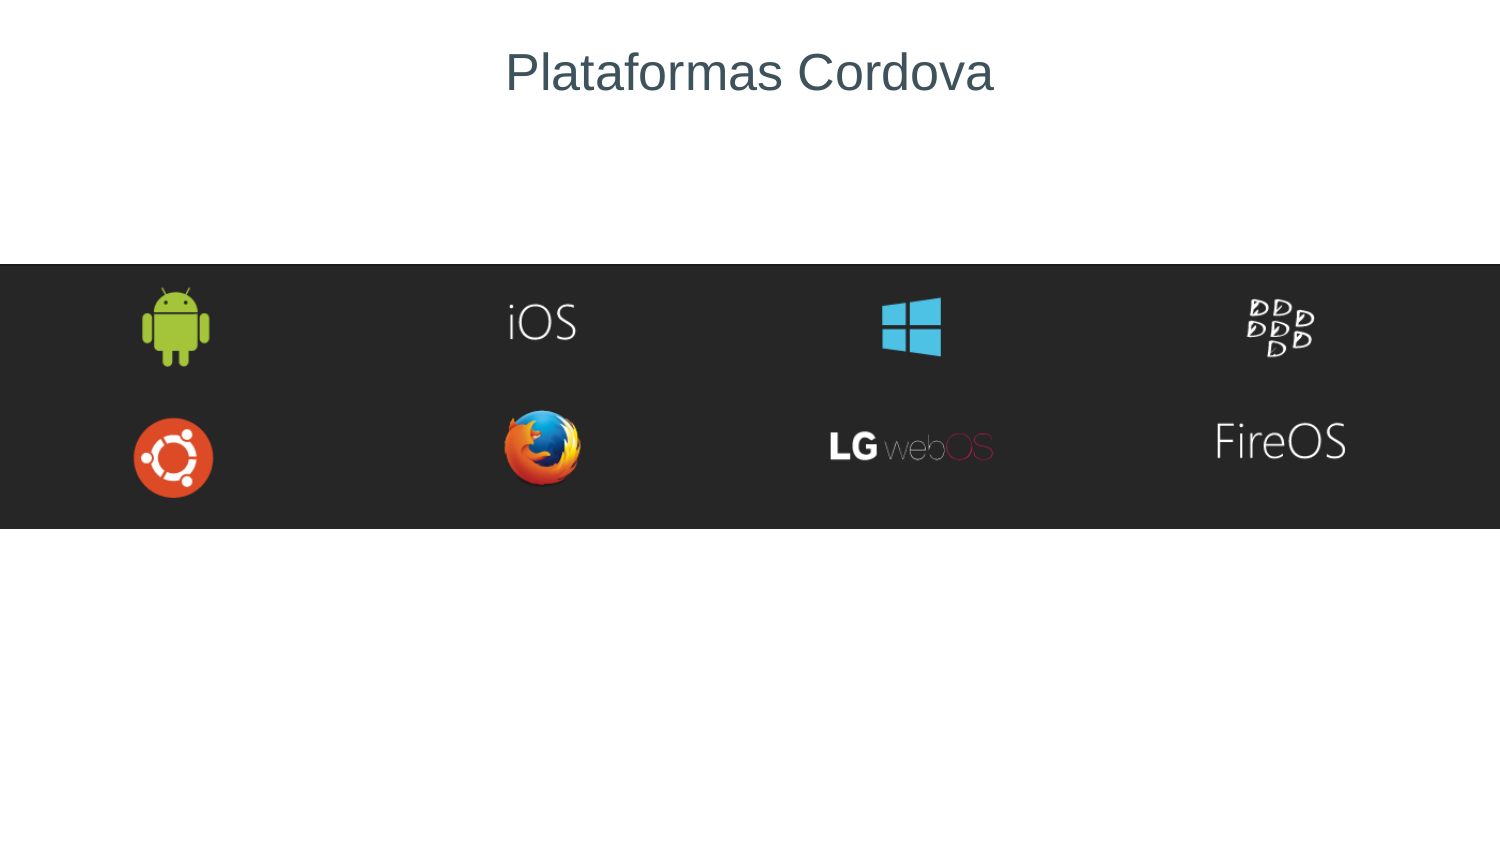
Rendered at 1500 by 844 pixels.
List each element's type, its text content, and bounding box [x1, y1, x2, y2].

picture [0, 264, 1500, 529]
text_box Plataformas Cordova [437, 23, 1063, 144]
